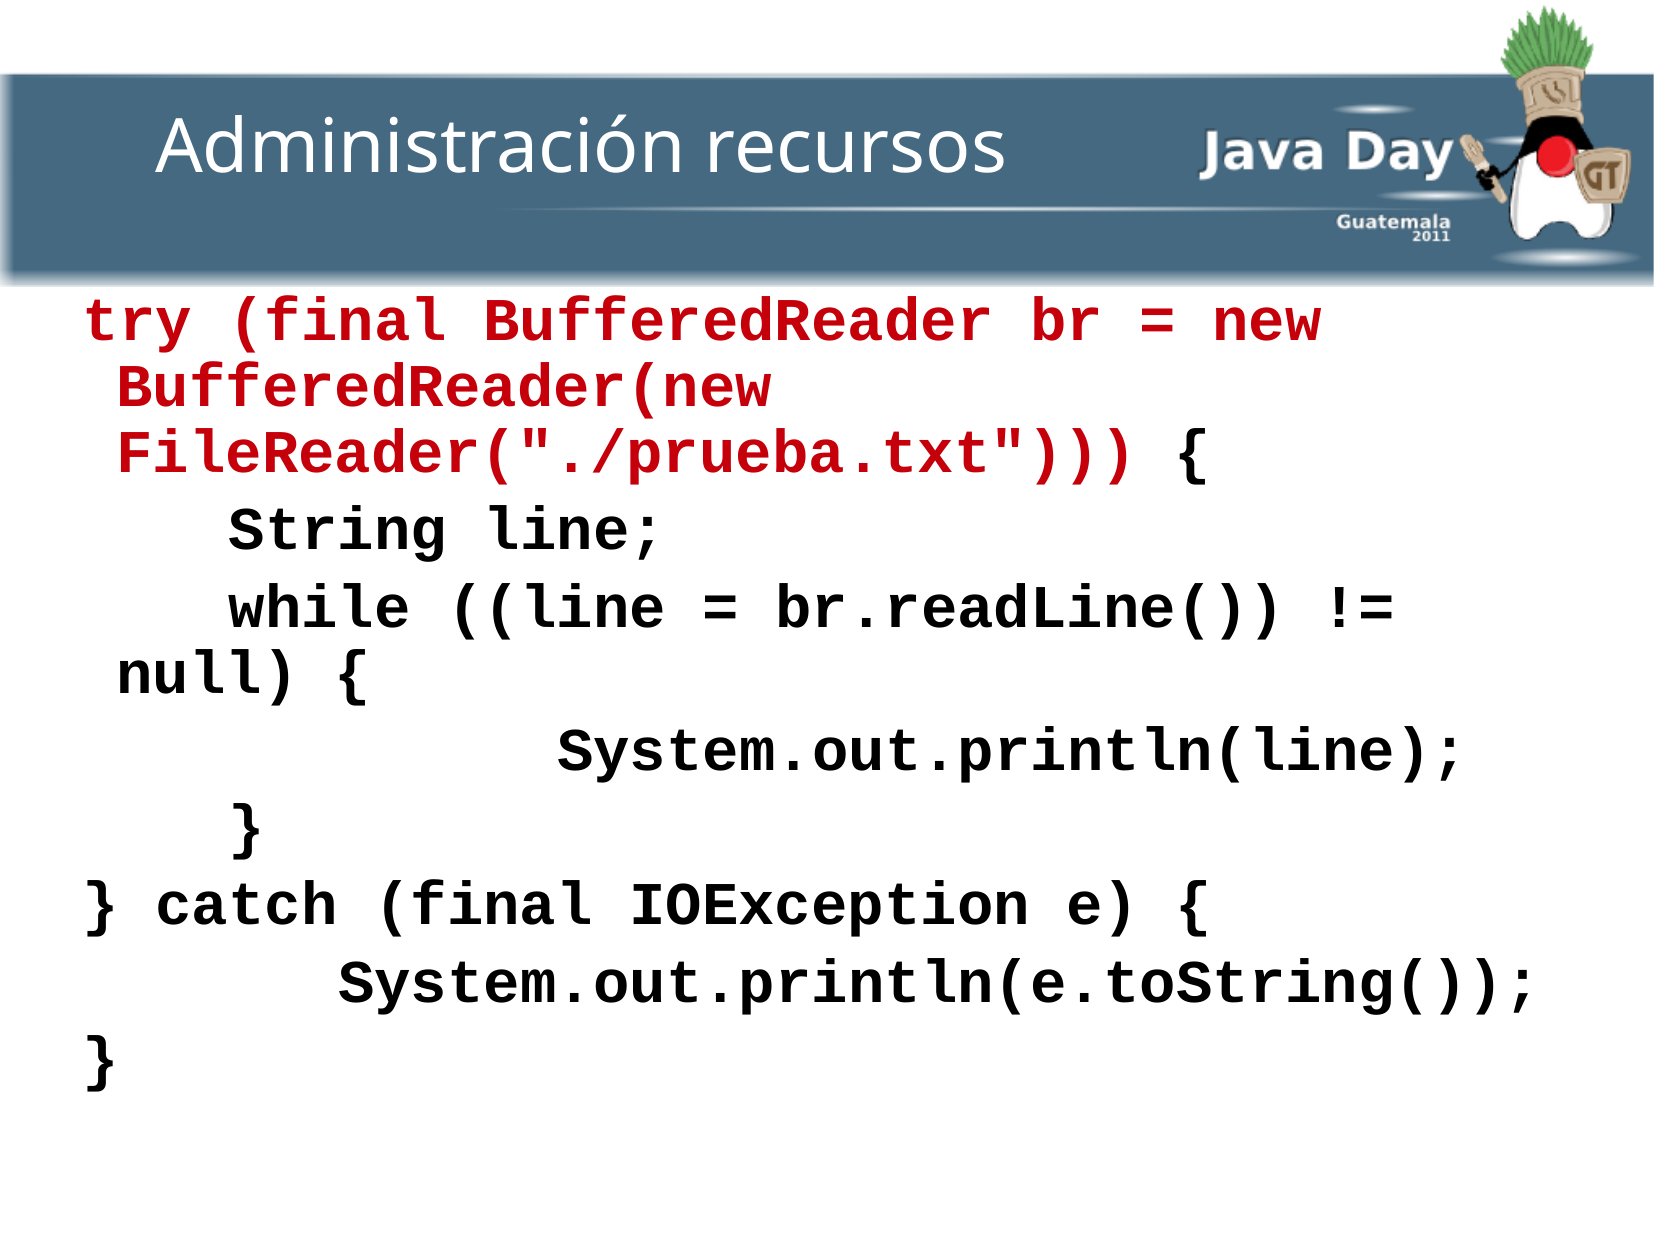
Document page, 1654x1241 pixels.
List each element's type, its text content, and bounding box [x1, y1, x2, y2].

title Administración recursos [154, 94, 1527, 198]
list try (final BufferedReader br = new BufferedReader(new FileReader("./prueba.txt"))) { String line; while ((line = br.readLine()) != null) { System.out.println(line); } } catch (final IOException e) { System.out.println(e.toString()); } [82, 290, 1571, 1109]
picture [0, 3, 1654, 287]
